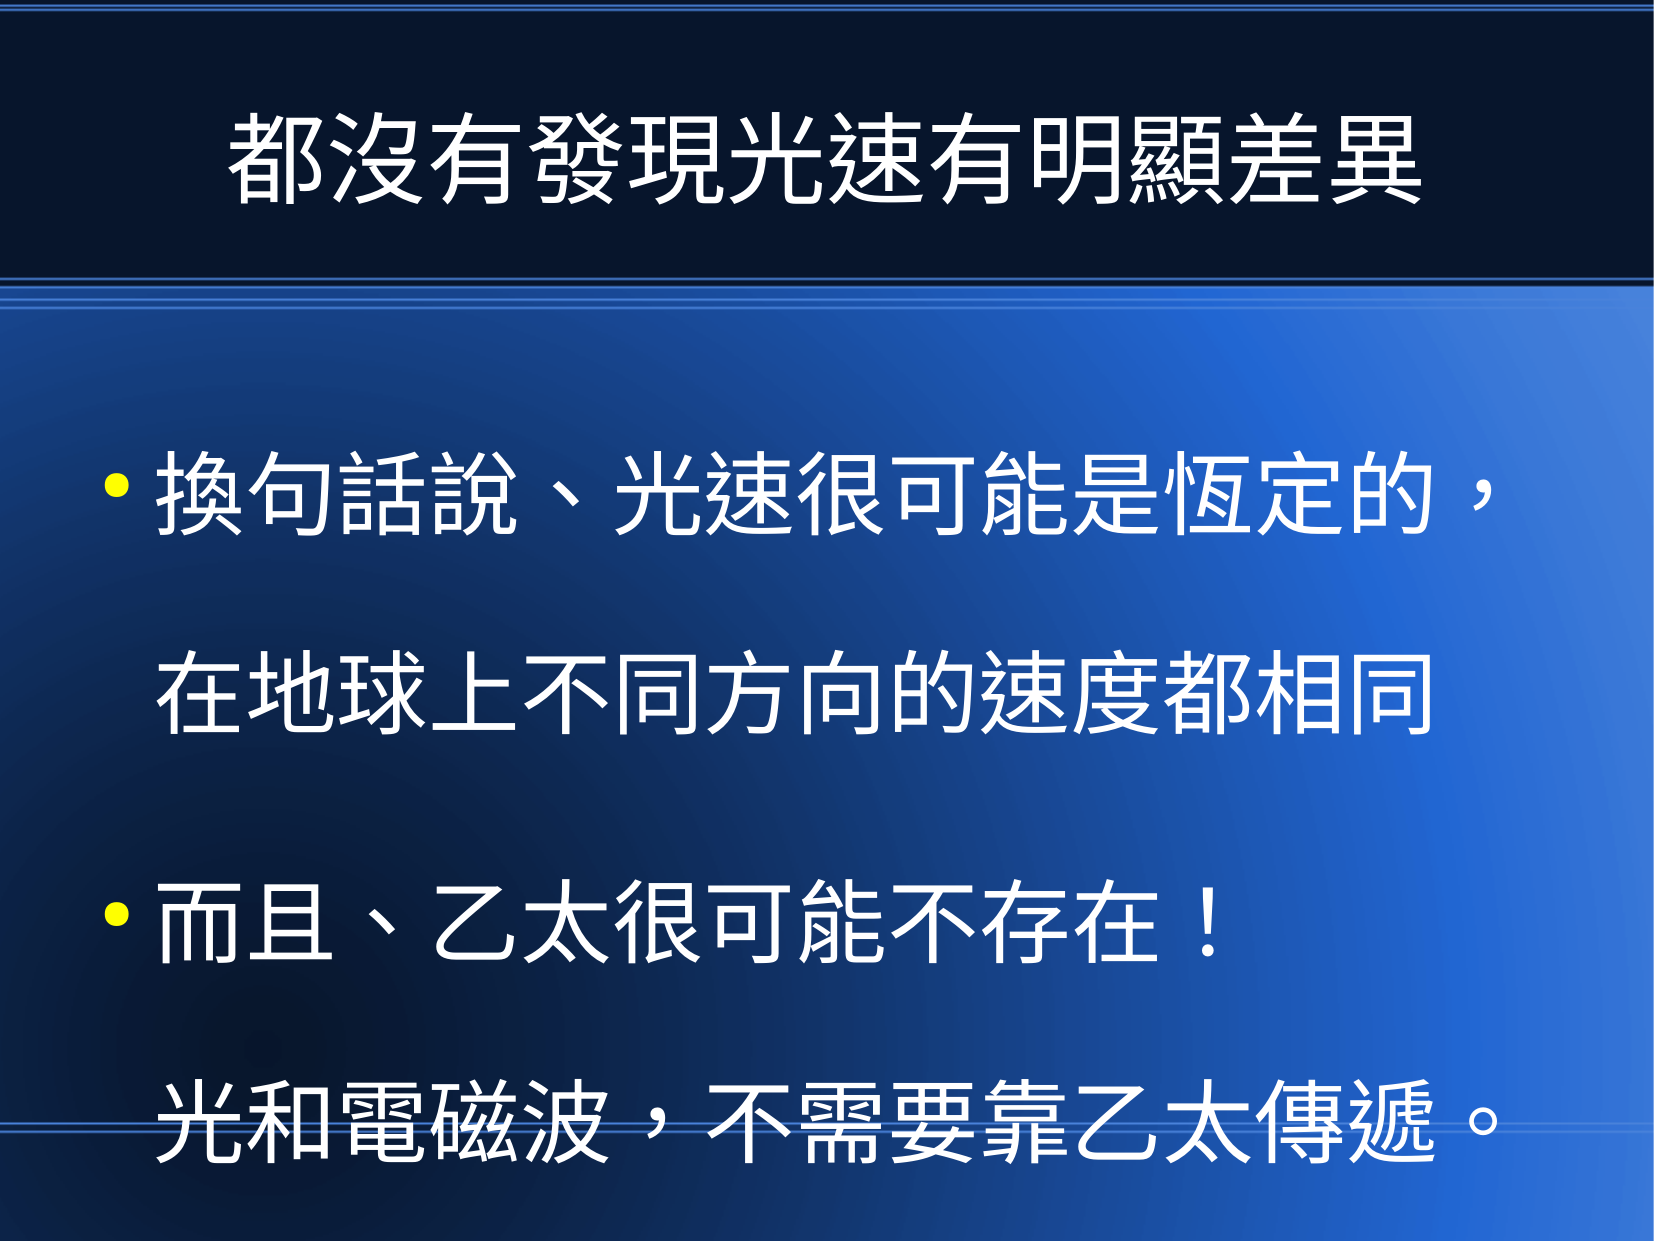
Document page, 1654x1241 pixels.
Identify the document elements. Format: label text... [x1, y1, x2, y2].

title 都沒有發現光速有明顯差異 [82, 49, 1571, 257]
picture [0, 0, 1654, 1241]
list 換句話說、光速很可能是恆定的，在地球上不同方向的速度都相同 而且、乙太很可能不存在！ 光和電磁波，不需要靠乙太傳遞。 [82, 355, 1571, 1241]
